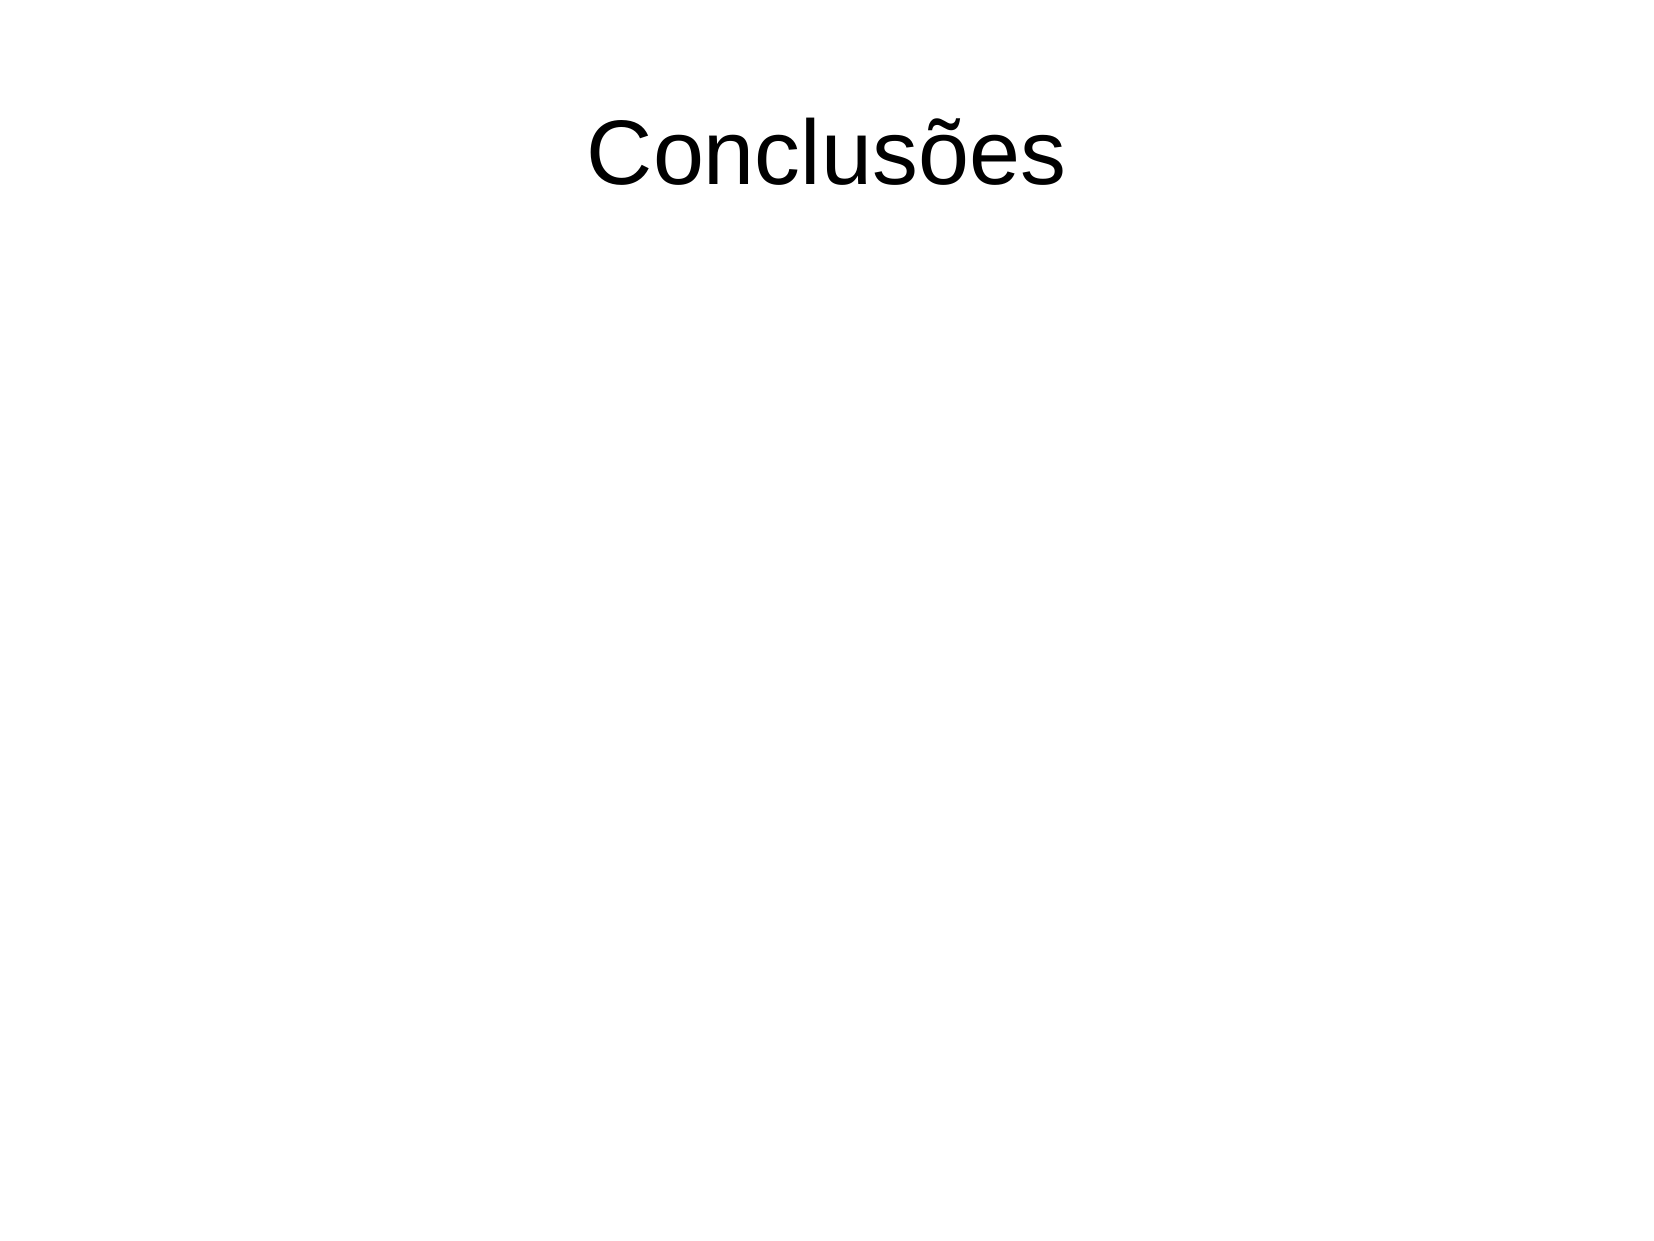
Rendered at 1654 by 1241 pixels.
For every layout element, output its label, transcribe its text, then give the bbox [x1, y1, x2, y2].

title Conclusões [82, 56, 1571, 250]
